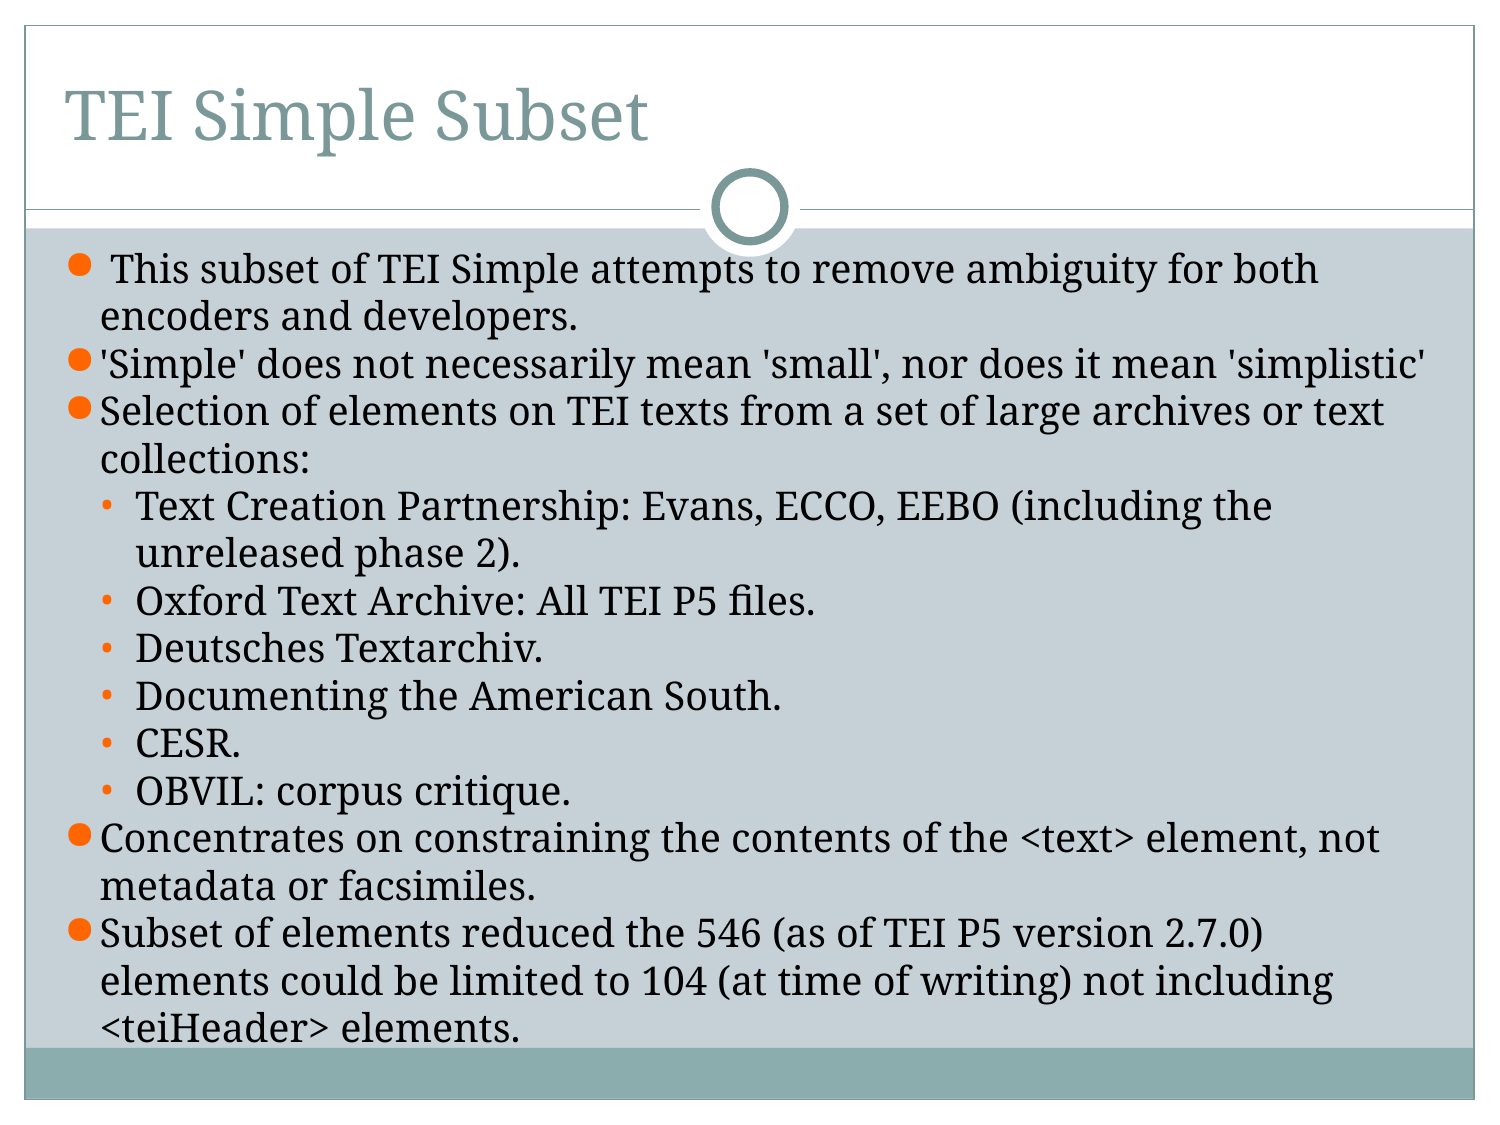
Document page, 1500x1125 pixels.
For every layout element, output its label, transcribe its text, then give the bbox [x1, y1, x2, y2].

text_box This subset of TEI Simple attempts to remove ambiguity for both encoders and developers. 'Simple' does not necessarily mean 'small', nor does it mean 'simplistic' Selection of elements on TEI texts from a set of large archives or text collections: Text Creation Partnership: Evans, ECCO, EEBO (including the unreleased phase 2). Oxford Text Archive: All TEI P5 files. Deutsches Textarchiv. Documenting the American South. CESR. OBVIL: corpus critique. Concentrates on constraining the contents of the <text> element, not metadata or facsimiles. Subset of elements reduced the 546 (as of TEI P5 version 2.7.0) elements could be limited to 104 (at time of writing) not including <teiHeader> elements. [49, 236, 1445, 1016]
text_box TEI Simple Subset [49, 37, 1450, 162]
